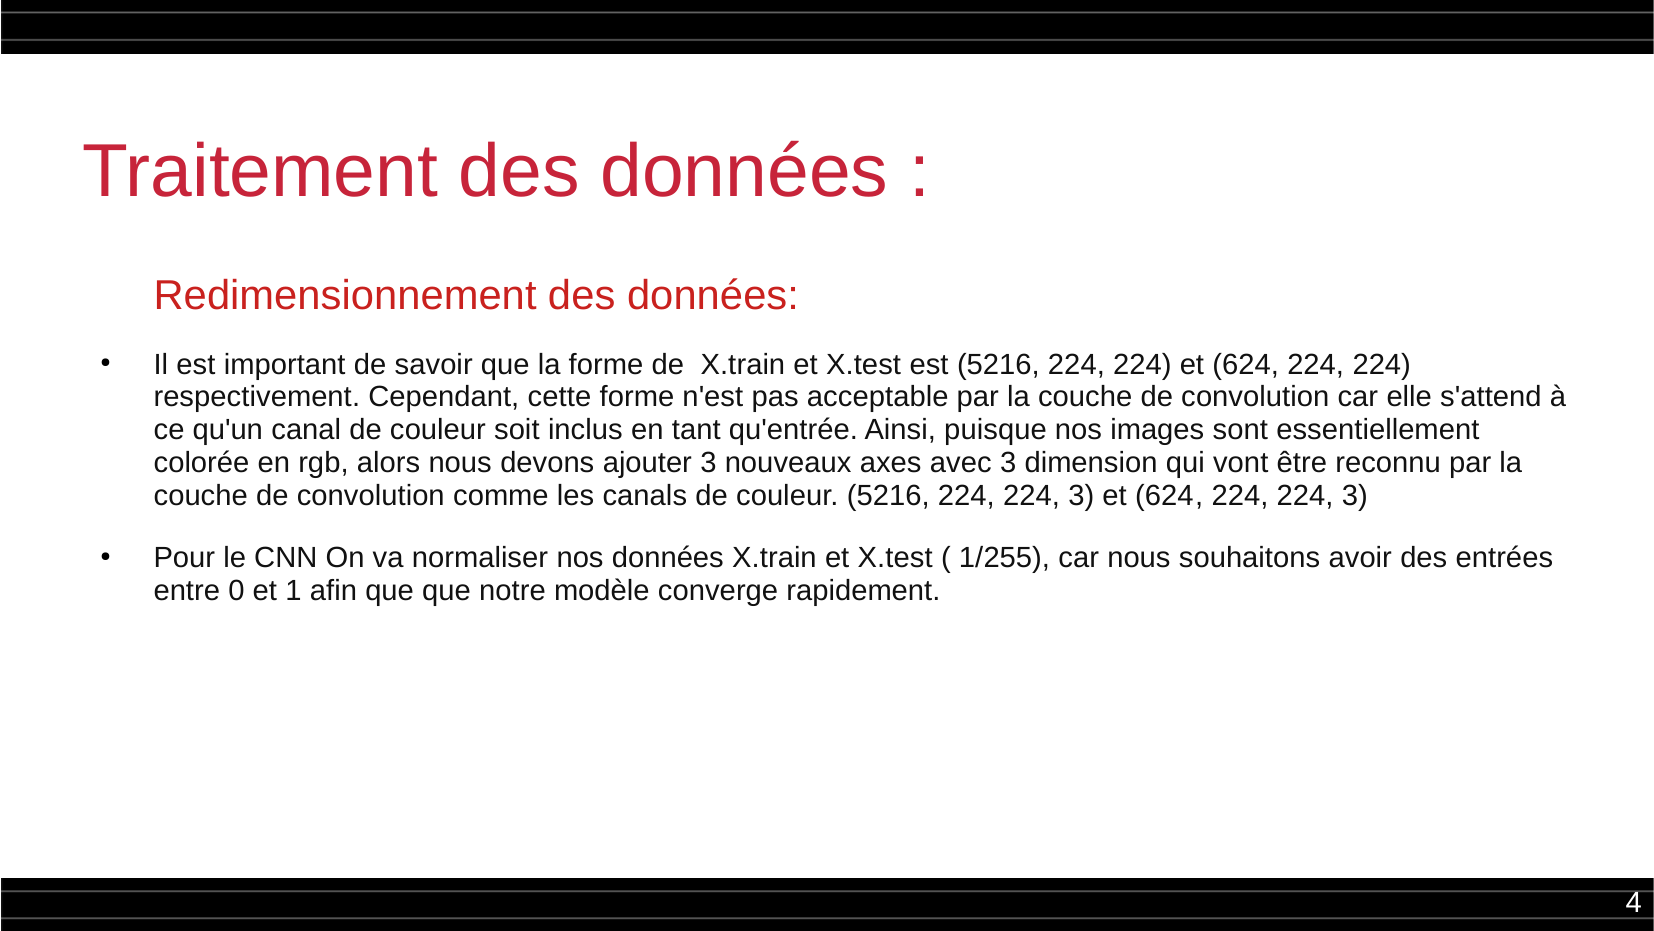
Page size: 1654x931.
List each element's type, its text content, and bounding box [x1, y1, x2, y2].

list Redimensionnement des données: Il est important de savoir que la forme de X.train et X.test est (5216, 224, 224) et (624, 224, 224) respectivement. Cependant, cette forme n'est pas acceptable par la couche de convolution car elle s'attend à ce qu'un canal de couleur soit inclus en tant qu'entrée. Ainsi, puisque nos images sont essentiellement colorée en rgb, alors nous devons ajouter 3 nouveaux axes avec 3 dimension qui vont être reconnu par la couche de convolution comme les canals de couleur. (5216, 224, 224, 3) et (624, 224, 224, 3) Pour le CNN On va normaliser nos données X.train et X.test ( 1/255), car nous souhaitons avoir des entrées entre 0 et 1 afin que que notre modèle converge rapidement. [82, 271, 1571, 758]
title Traitement des données : [82, 92, 1571, 249]
picture [1, 0, 1654, 54]
picture [1, 878, 1654, 931]
